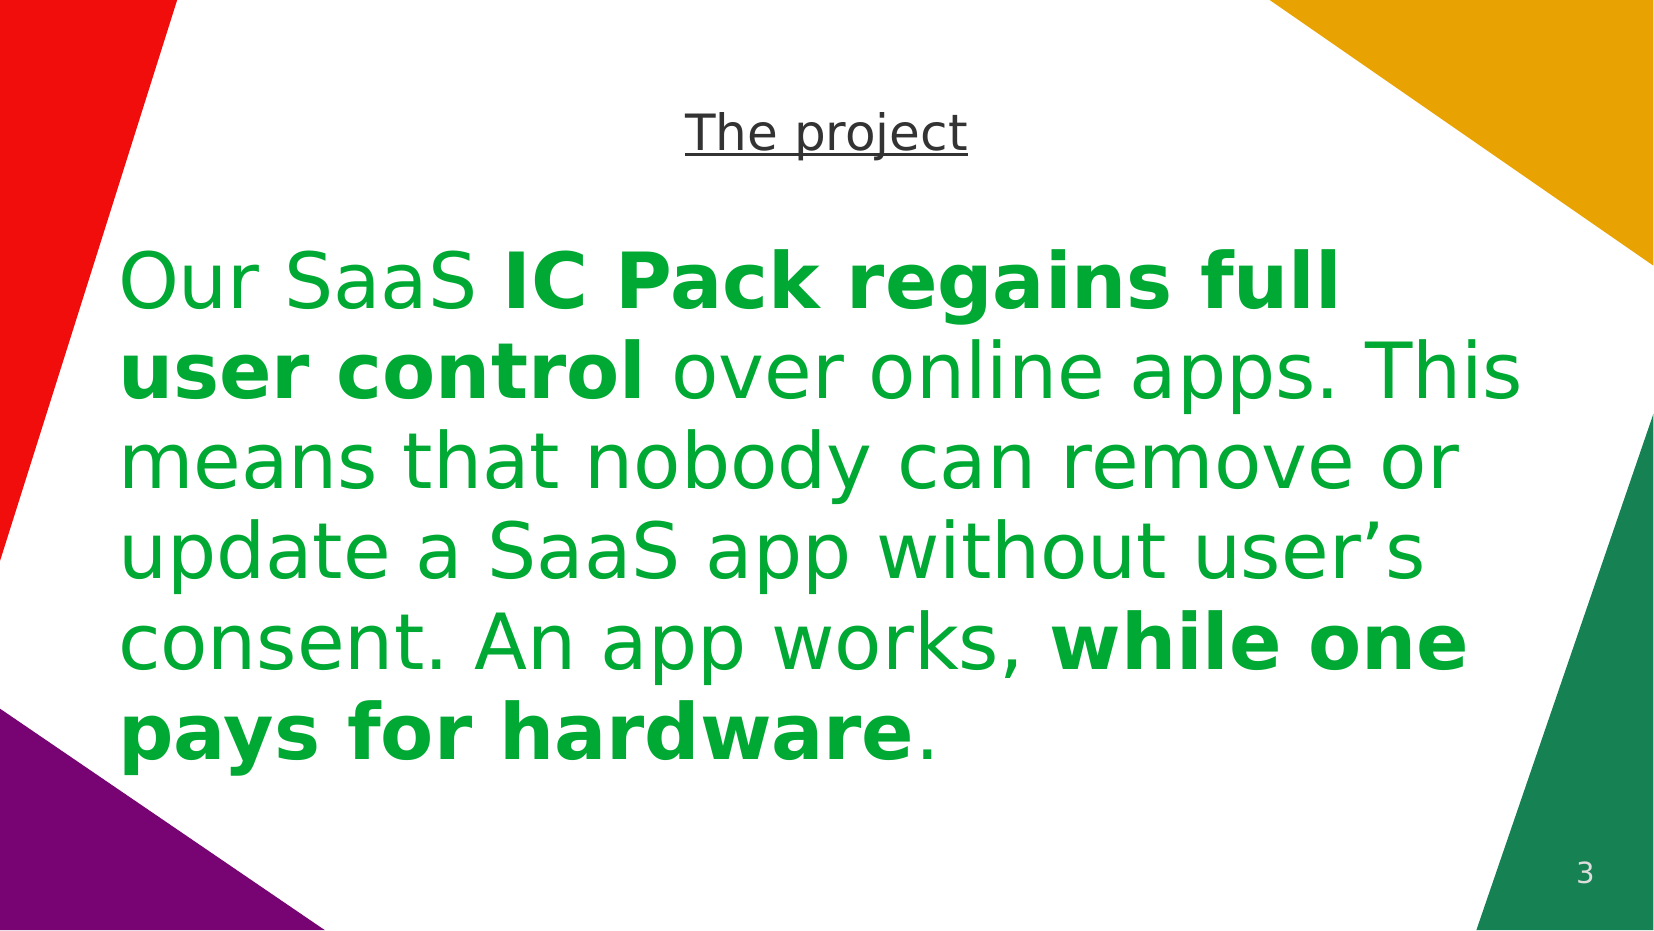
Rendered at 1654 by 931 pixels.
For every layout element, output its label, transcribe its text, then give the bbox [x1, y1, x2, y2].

list Our SaaS IC Pack regains full user control over online apps. This means that nobody can remove or update a SaaS app without user’s consent. An app works, while one pays for hardware. [118, 236, 1536, 827]
title The project [118, 59, 1536, 207]
